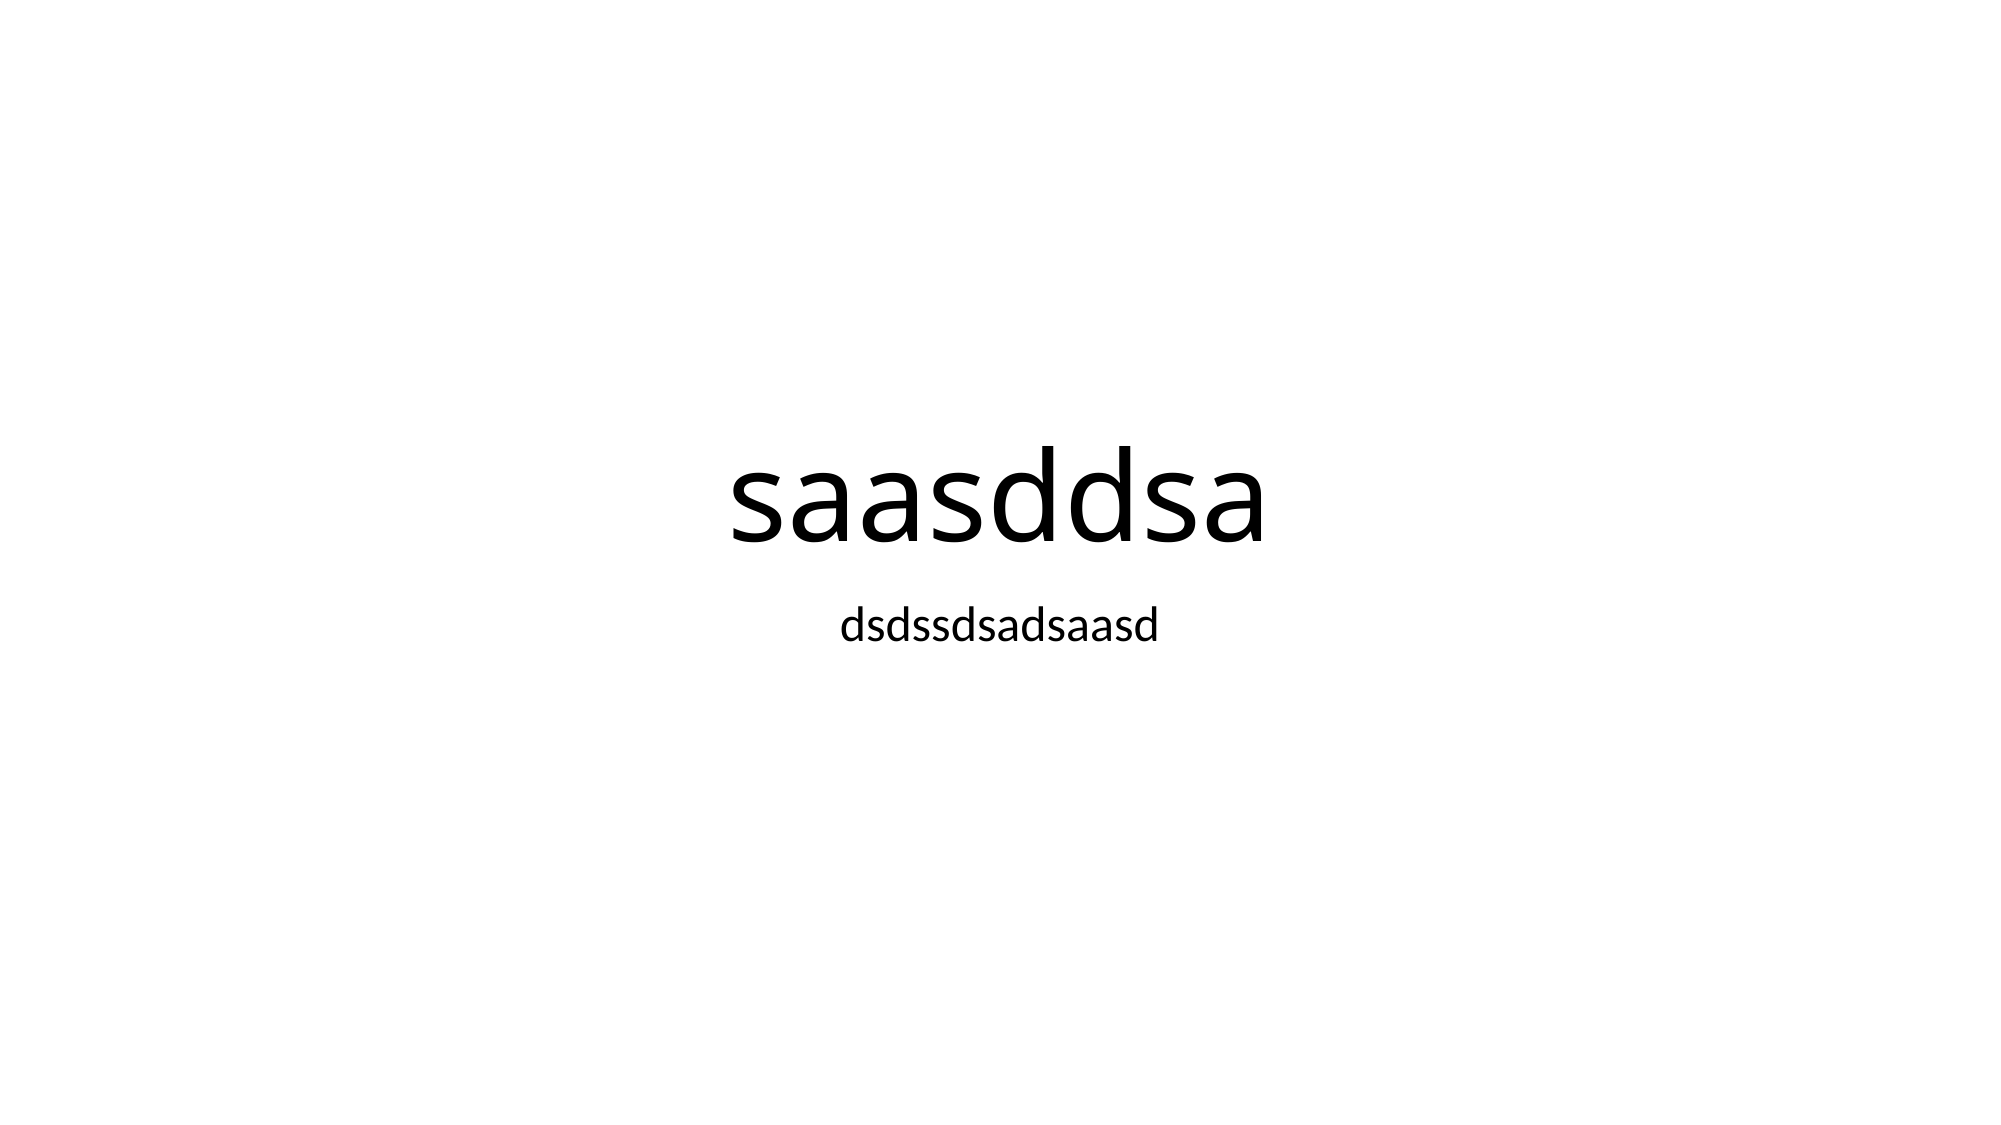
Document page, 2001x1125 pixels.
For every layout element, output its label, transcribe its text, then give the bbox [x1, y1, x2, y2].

title saasddsa [249, 184, 1750, 576]
subtitle dsdssdsadsaasd [249, 590, 1750, 863]
